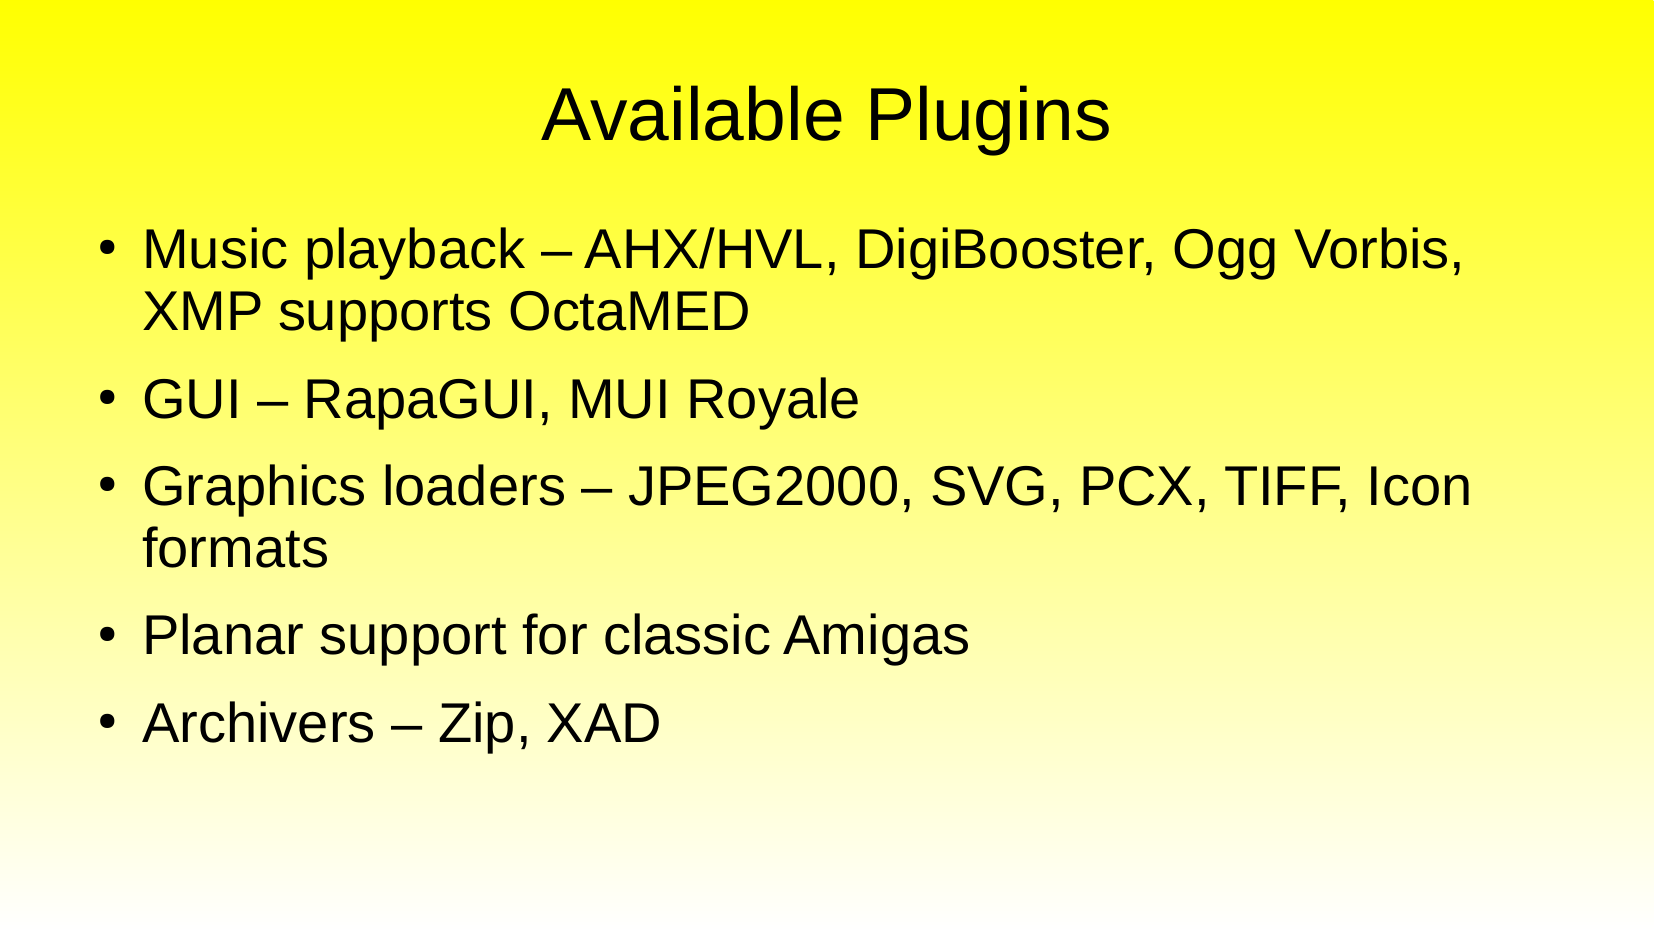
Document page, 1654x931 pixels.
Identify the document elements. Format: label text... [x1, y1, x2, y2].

title Available Plugins [82, 37, 1571, 193]
list Music playback – AHX/HVL, DigiBooster, Ogg Vorbis, XMP supports OctaMED GUI – RapaGUI, MUI Royale Graphics loaders – JPEG2000, SVG, PCX, TIFF, Icon formats Planar support for classic Amigas Archivers – Zip, XAD [82, 217, 1571, 757]
